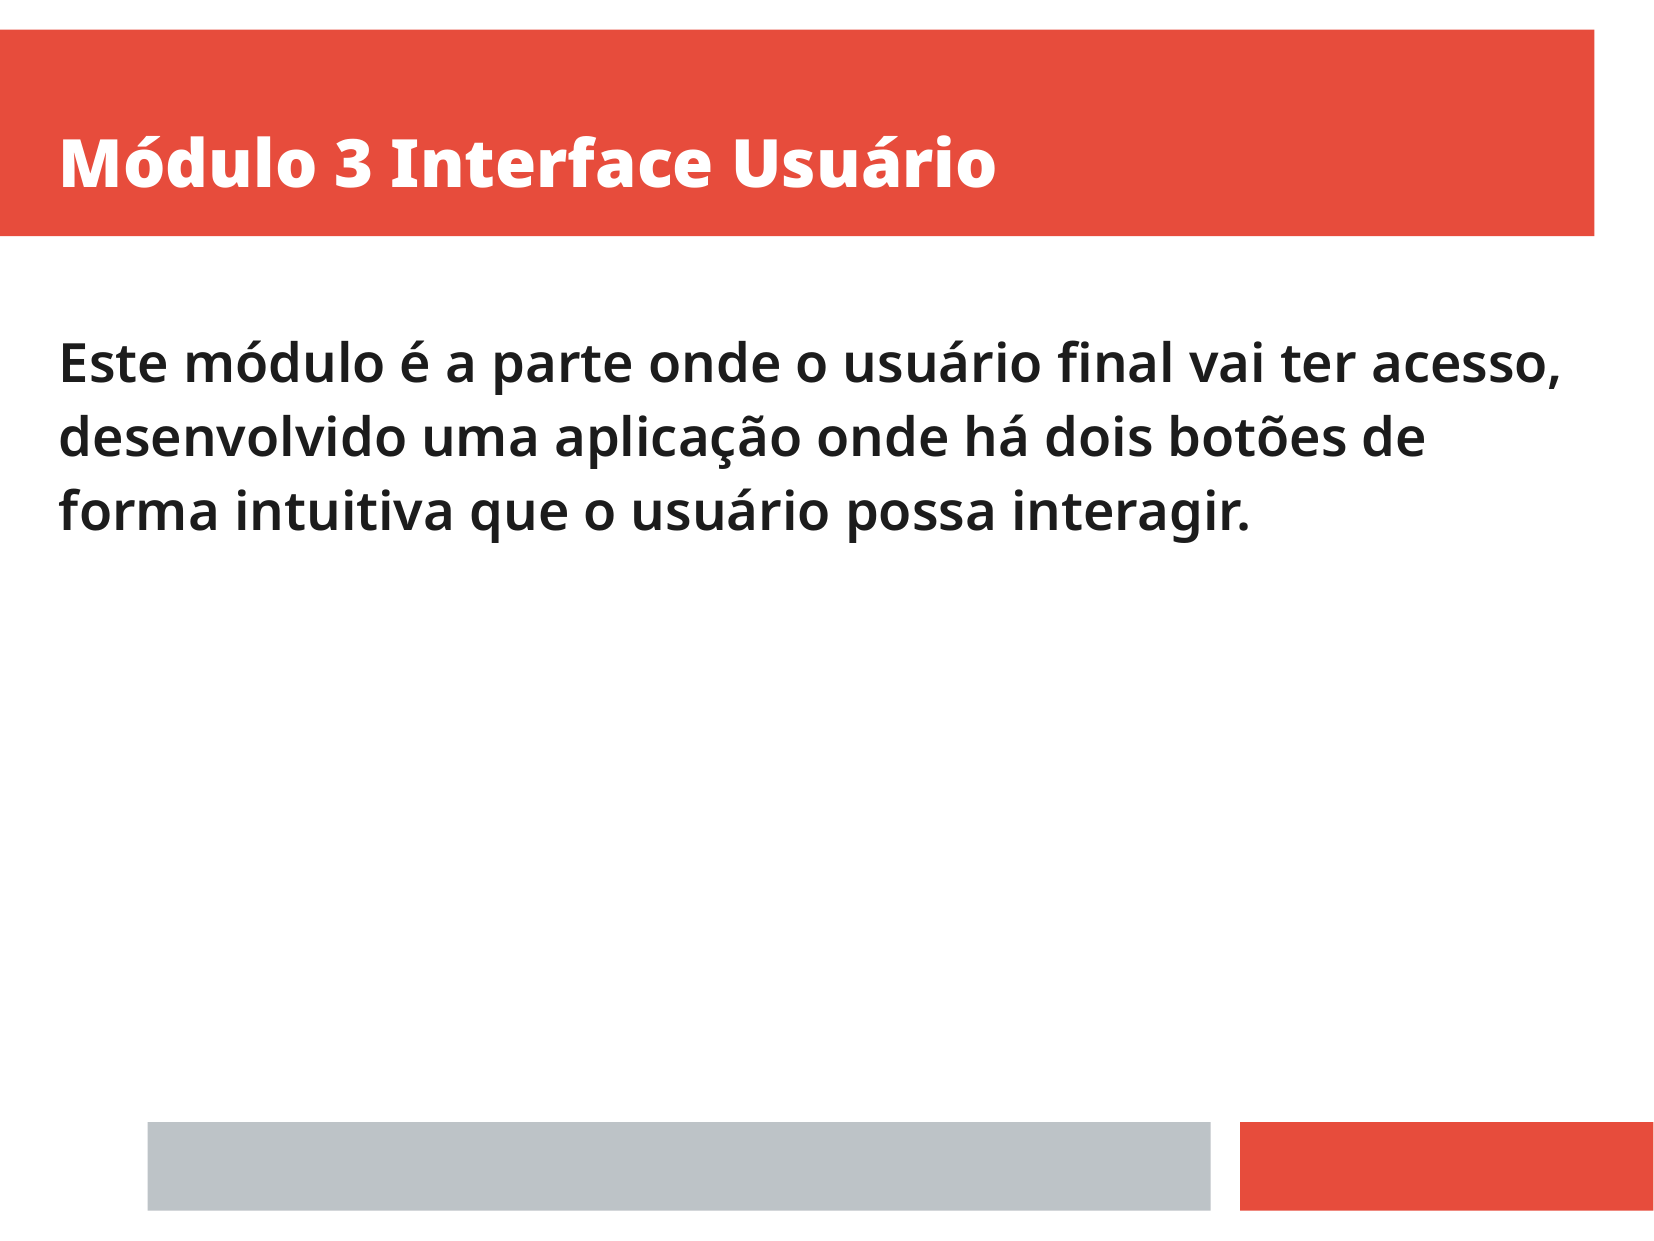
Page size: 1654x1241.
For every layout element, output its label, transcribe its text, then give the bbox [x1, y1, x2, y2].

title Módulo 3 Interface Usuário [59, 59, 1595, 207]
list Este módulo é a parte onde o usuário final vai ter acesso, desenvolvido uma aplicação onde há dois botões de forma intuitiva que o usuário possa interagir. [59, 324, 1565, 1093]
